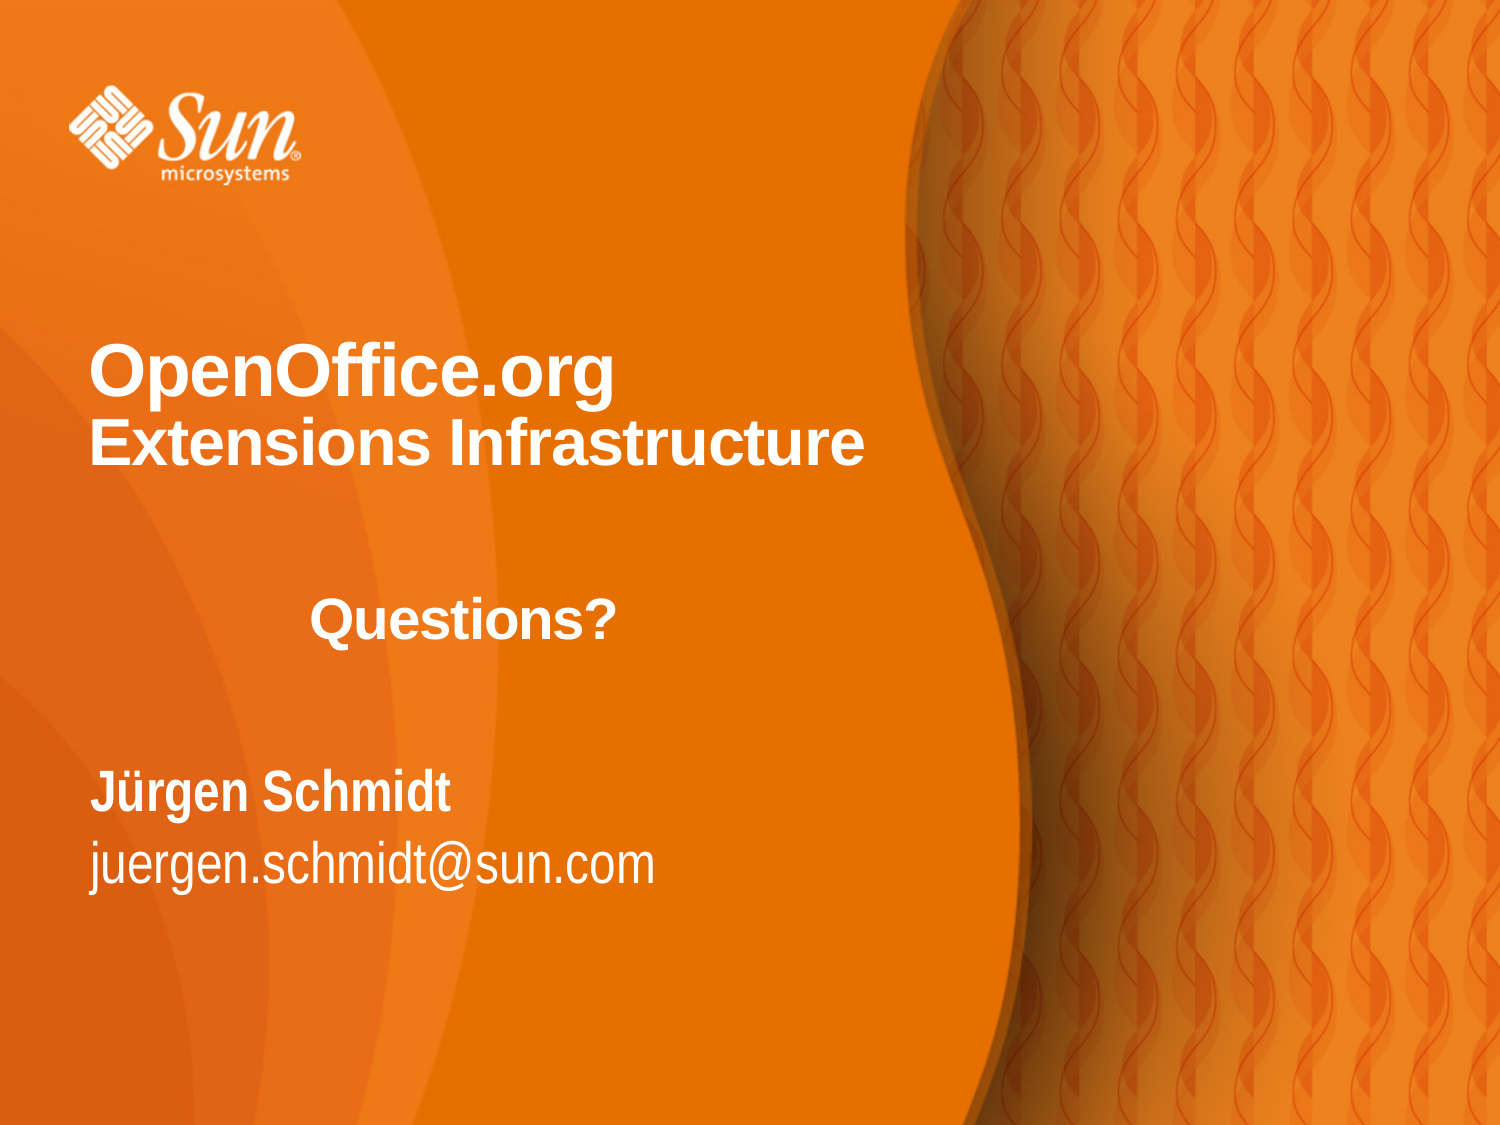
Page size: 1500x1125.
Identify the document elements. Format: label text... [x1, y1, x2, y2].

picture [0, 0, 1500, 1125]
list Jürgen Schmidt juergen.schmidt@sun.com [90, 766, 1080, 969]
title OpenOffice.org Extensions Infrastructure Questions? [88, 323, 908, 716]
